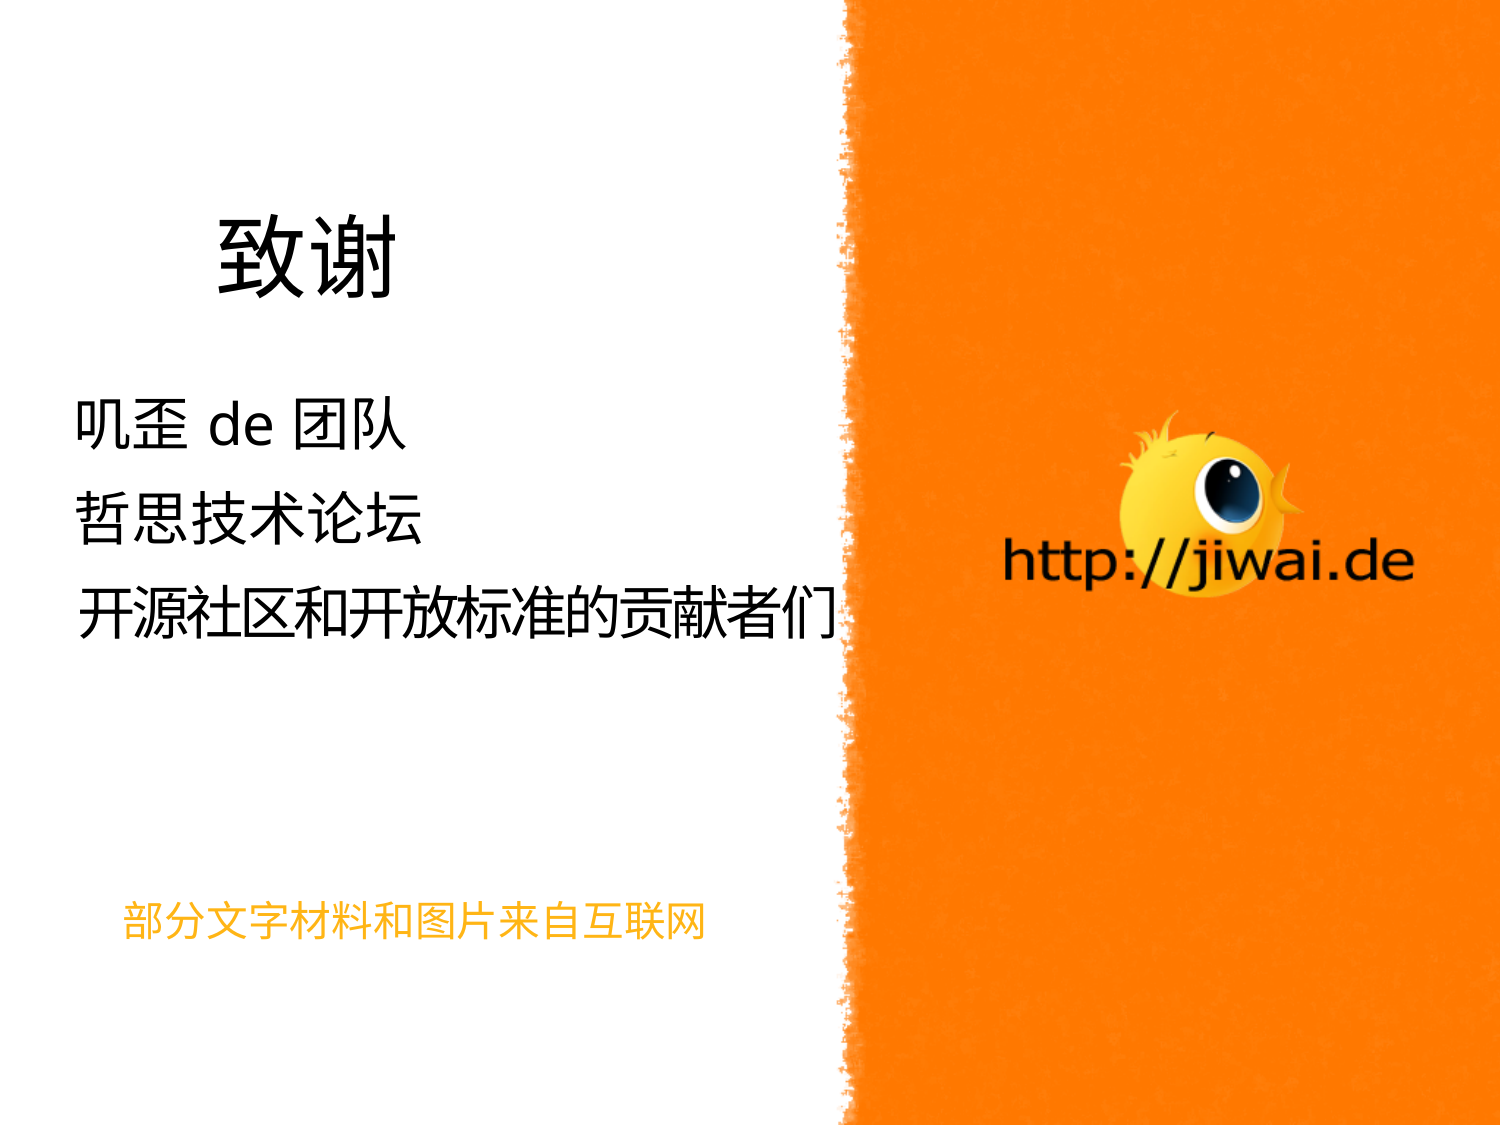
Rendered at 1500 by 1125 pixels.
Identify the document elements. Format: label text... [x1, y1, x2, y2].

list 叽歪de团队 哲思技术论坛 开源社区和开放标准的贡献者们 部分文字材料和图片来自互联网 [59, 408, 857, 957]
picture [0, 0, 1500, 1125]
title 致谢 [200, 177, 845, 401]
